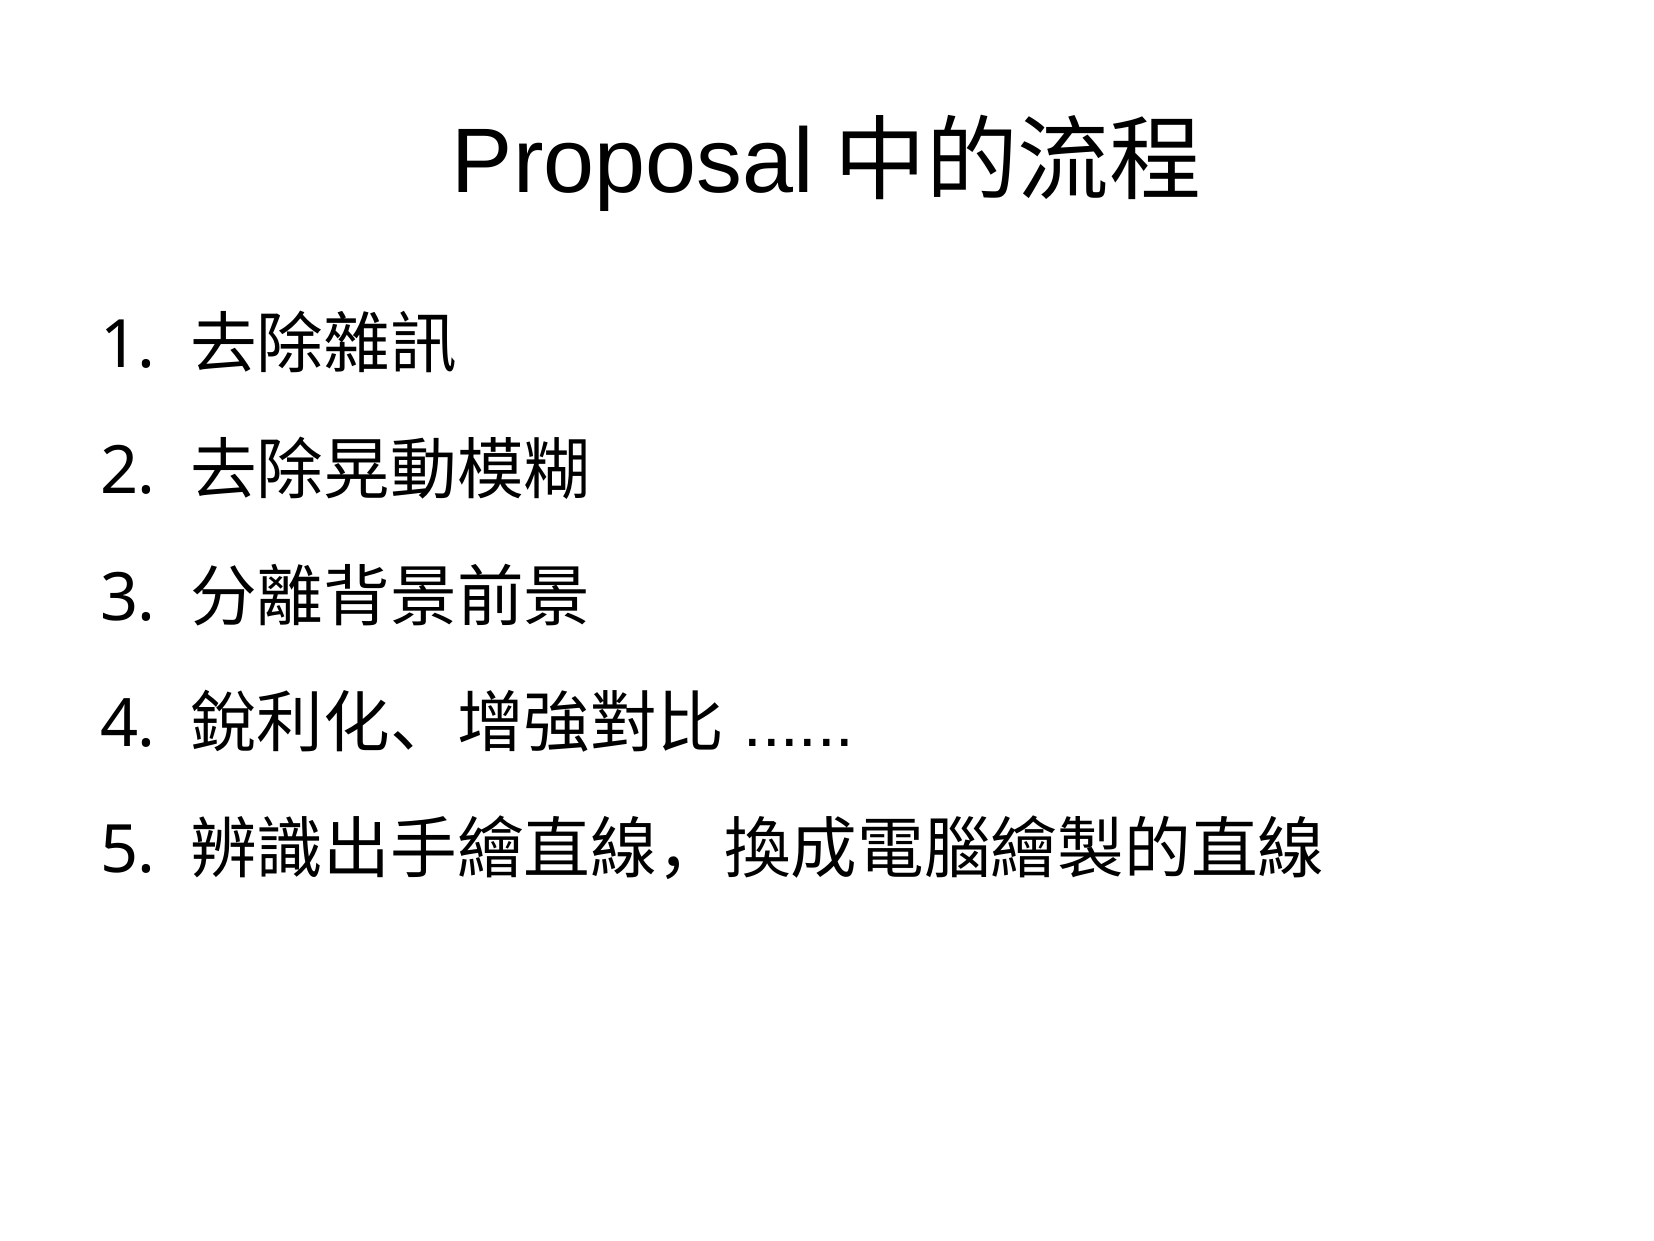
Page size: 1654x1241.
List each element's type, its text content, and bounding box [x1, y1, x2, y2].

list 去除雜訊 去除晃動模糊 分離背景前景 銳利化、增強對比...... 辨識出手繪直線，換成電腦繪製的直線 [82, 290, 1571, 1010]
title Proposal中的流程 [82, 49, 1571, 257]
